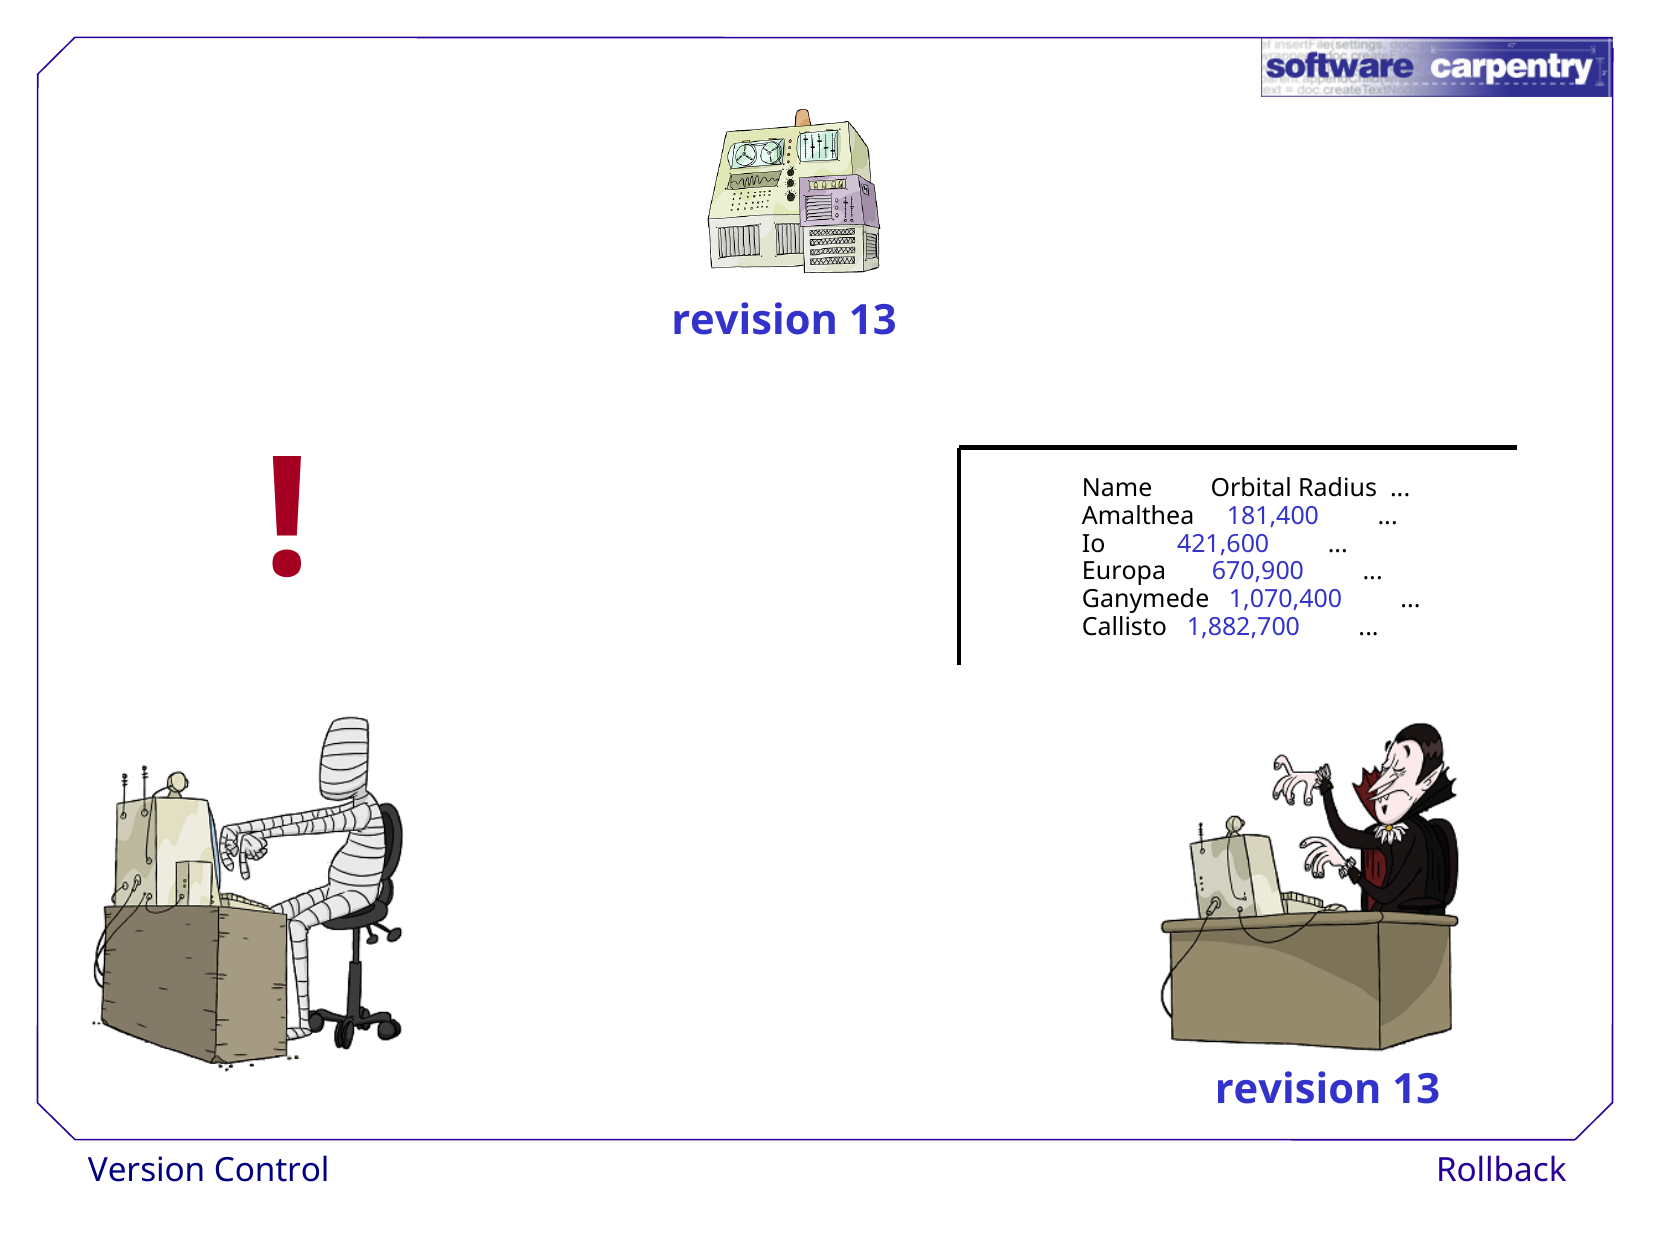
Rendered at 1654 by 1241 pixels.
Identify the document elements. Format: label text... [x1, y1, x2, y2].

picture [42, 681, 472, 1095]
text_box revision 13 [656, 289, 912, 352]
text_box ! [249, 418, 327, 621]
picture [1148, 695, 1474, 1067]
picture [688, 90, 903, 286]
text_box revision 13 [1200, 1059, 1456, 1122]
text_box Name Orbital Radius ... Amalthea 181,400 ... Io 421,600 ... Europa 670,900 ... Ganymede 1,070,400 ... Callisto 1,882,700 ... [1067, 466, 1436, 649]
picture [1261, 39, 1613, 97]
